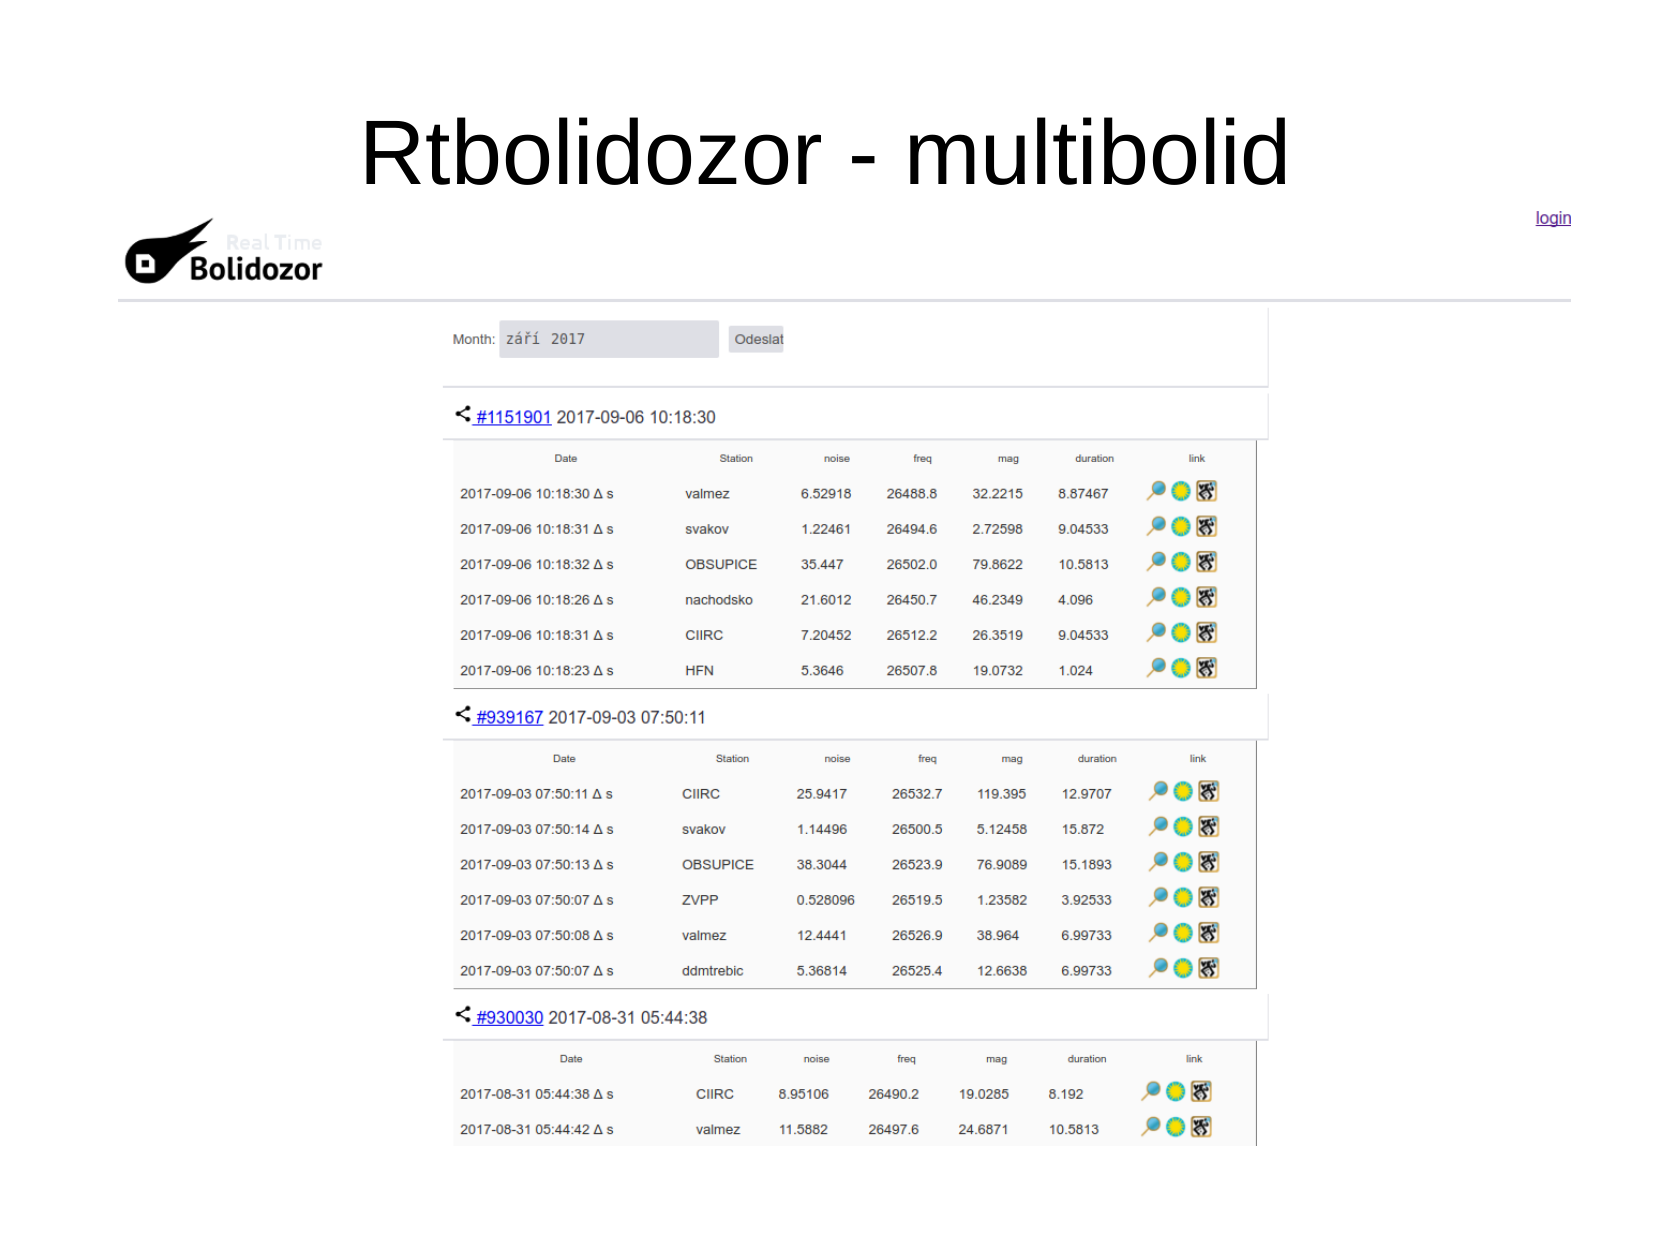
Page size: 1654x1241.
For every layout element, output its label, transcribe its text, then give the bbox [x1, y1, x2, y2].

picture [118, 210, 1571, 1146]
title Rtbolidozor - multibolid [82, 49, 1571, 257]
